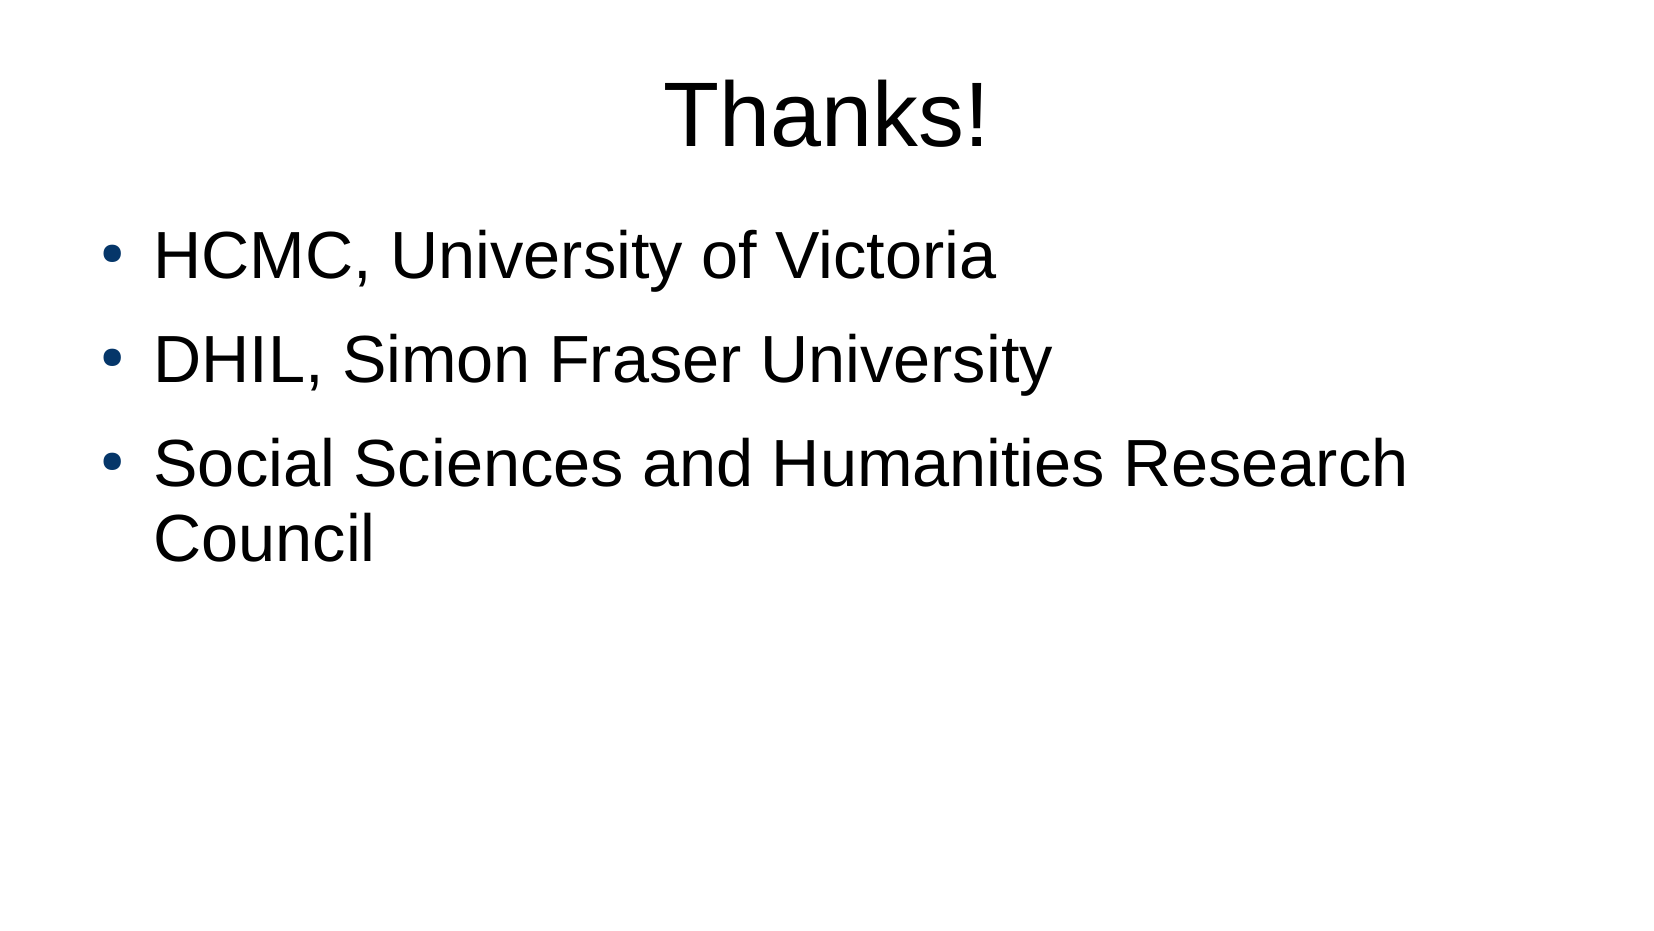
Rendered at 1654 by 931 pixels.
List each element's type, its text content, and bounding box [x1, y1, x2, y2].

list HCMC, University of Victoria DHIL, Simon Fraser University Social Sciences and Humanities Research Council [82, 217, 1571, 758]
title Thanks! [82, 37, 1571, 193]
